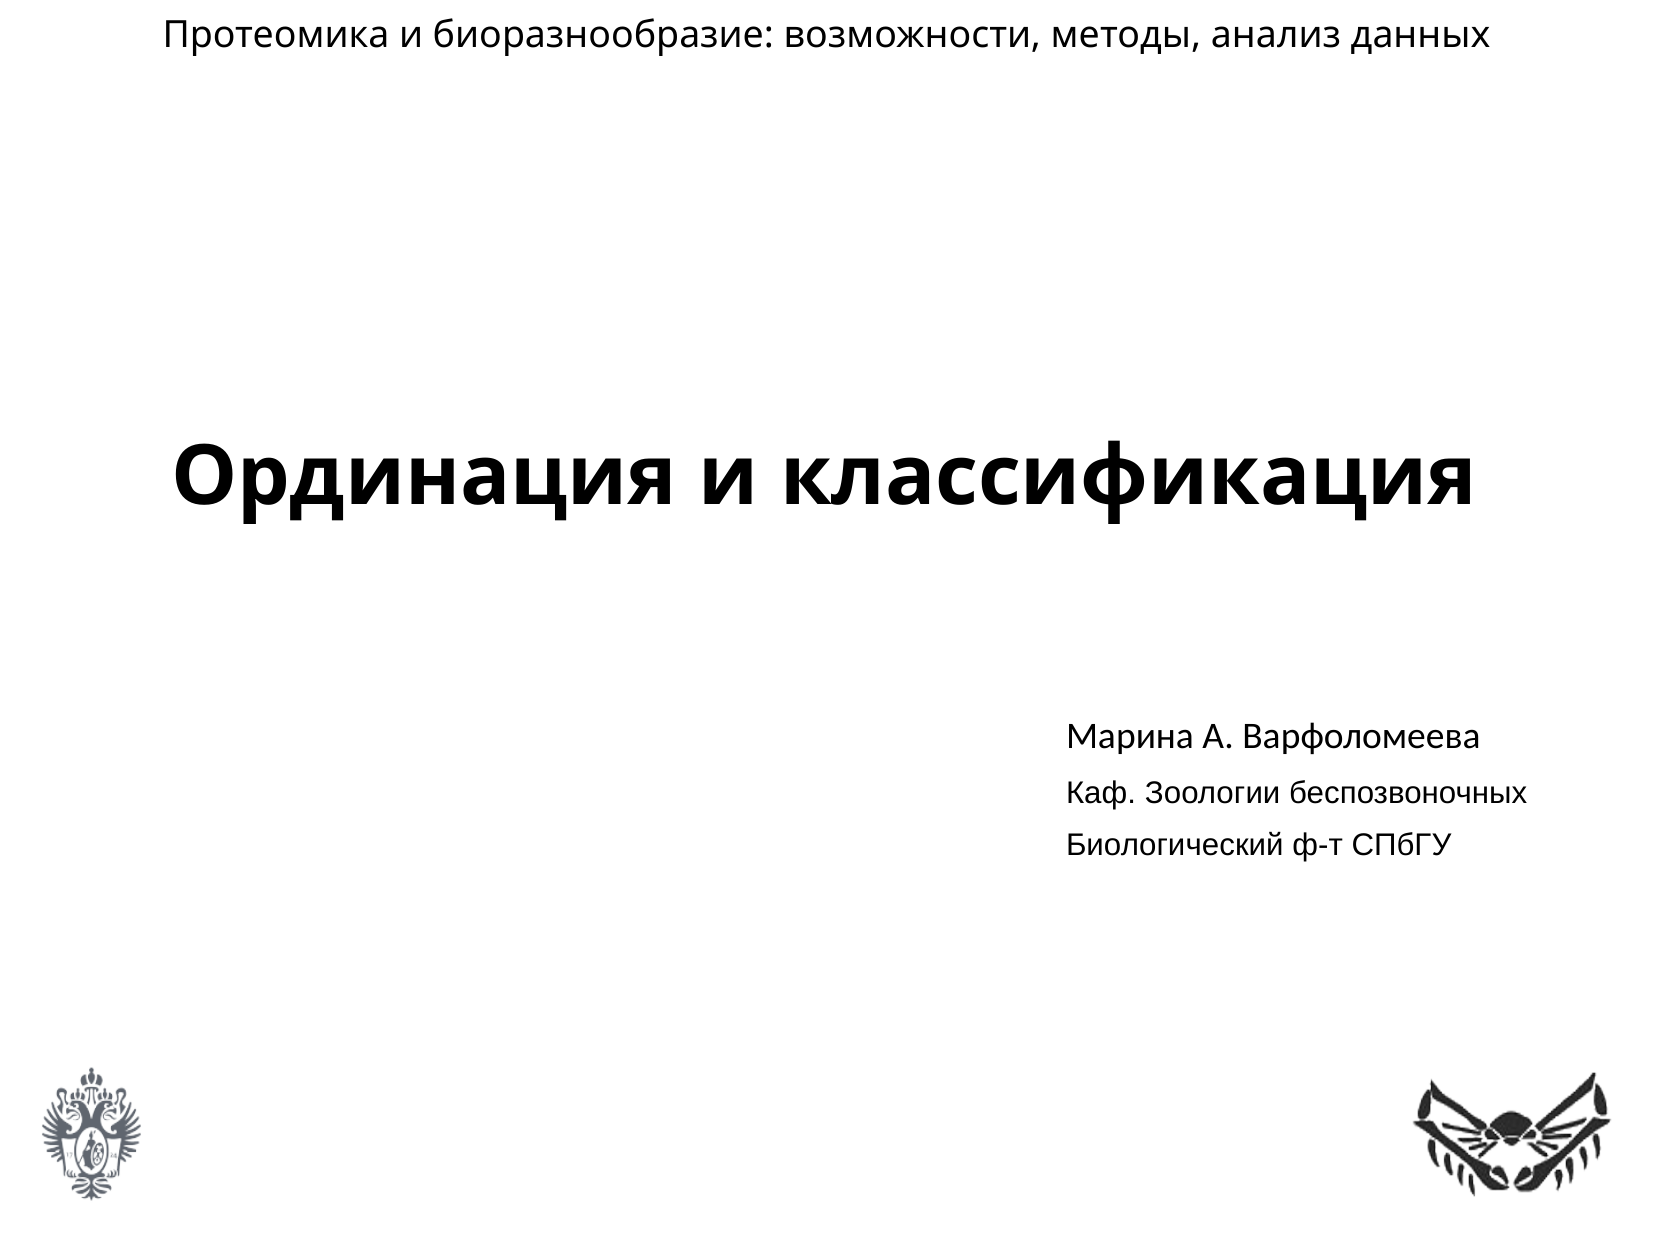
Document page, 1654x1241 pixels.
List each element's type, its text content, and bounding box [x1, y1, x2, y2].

text_box Марина А. Варфоломеева Каф. Зоологии беспозвоночных Биологический ф-т СПбГУ [1051, 693, 1583, 882]
text_box Протеомика и биоразнообразие: возможности, методы, анализ данных [0, 0, 1654, 57]
picture [35, 1062, 149, 1208]
picture [1403, 1054, 1625, 1214]
text_box Ординация и классификация [6, 408, 1642, 635]
